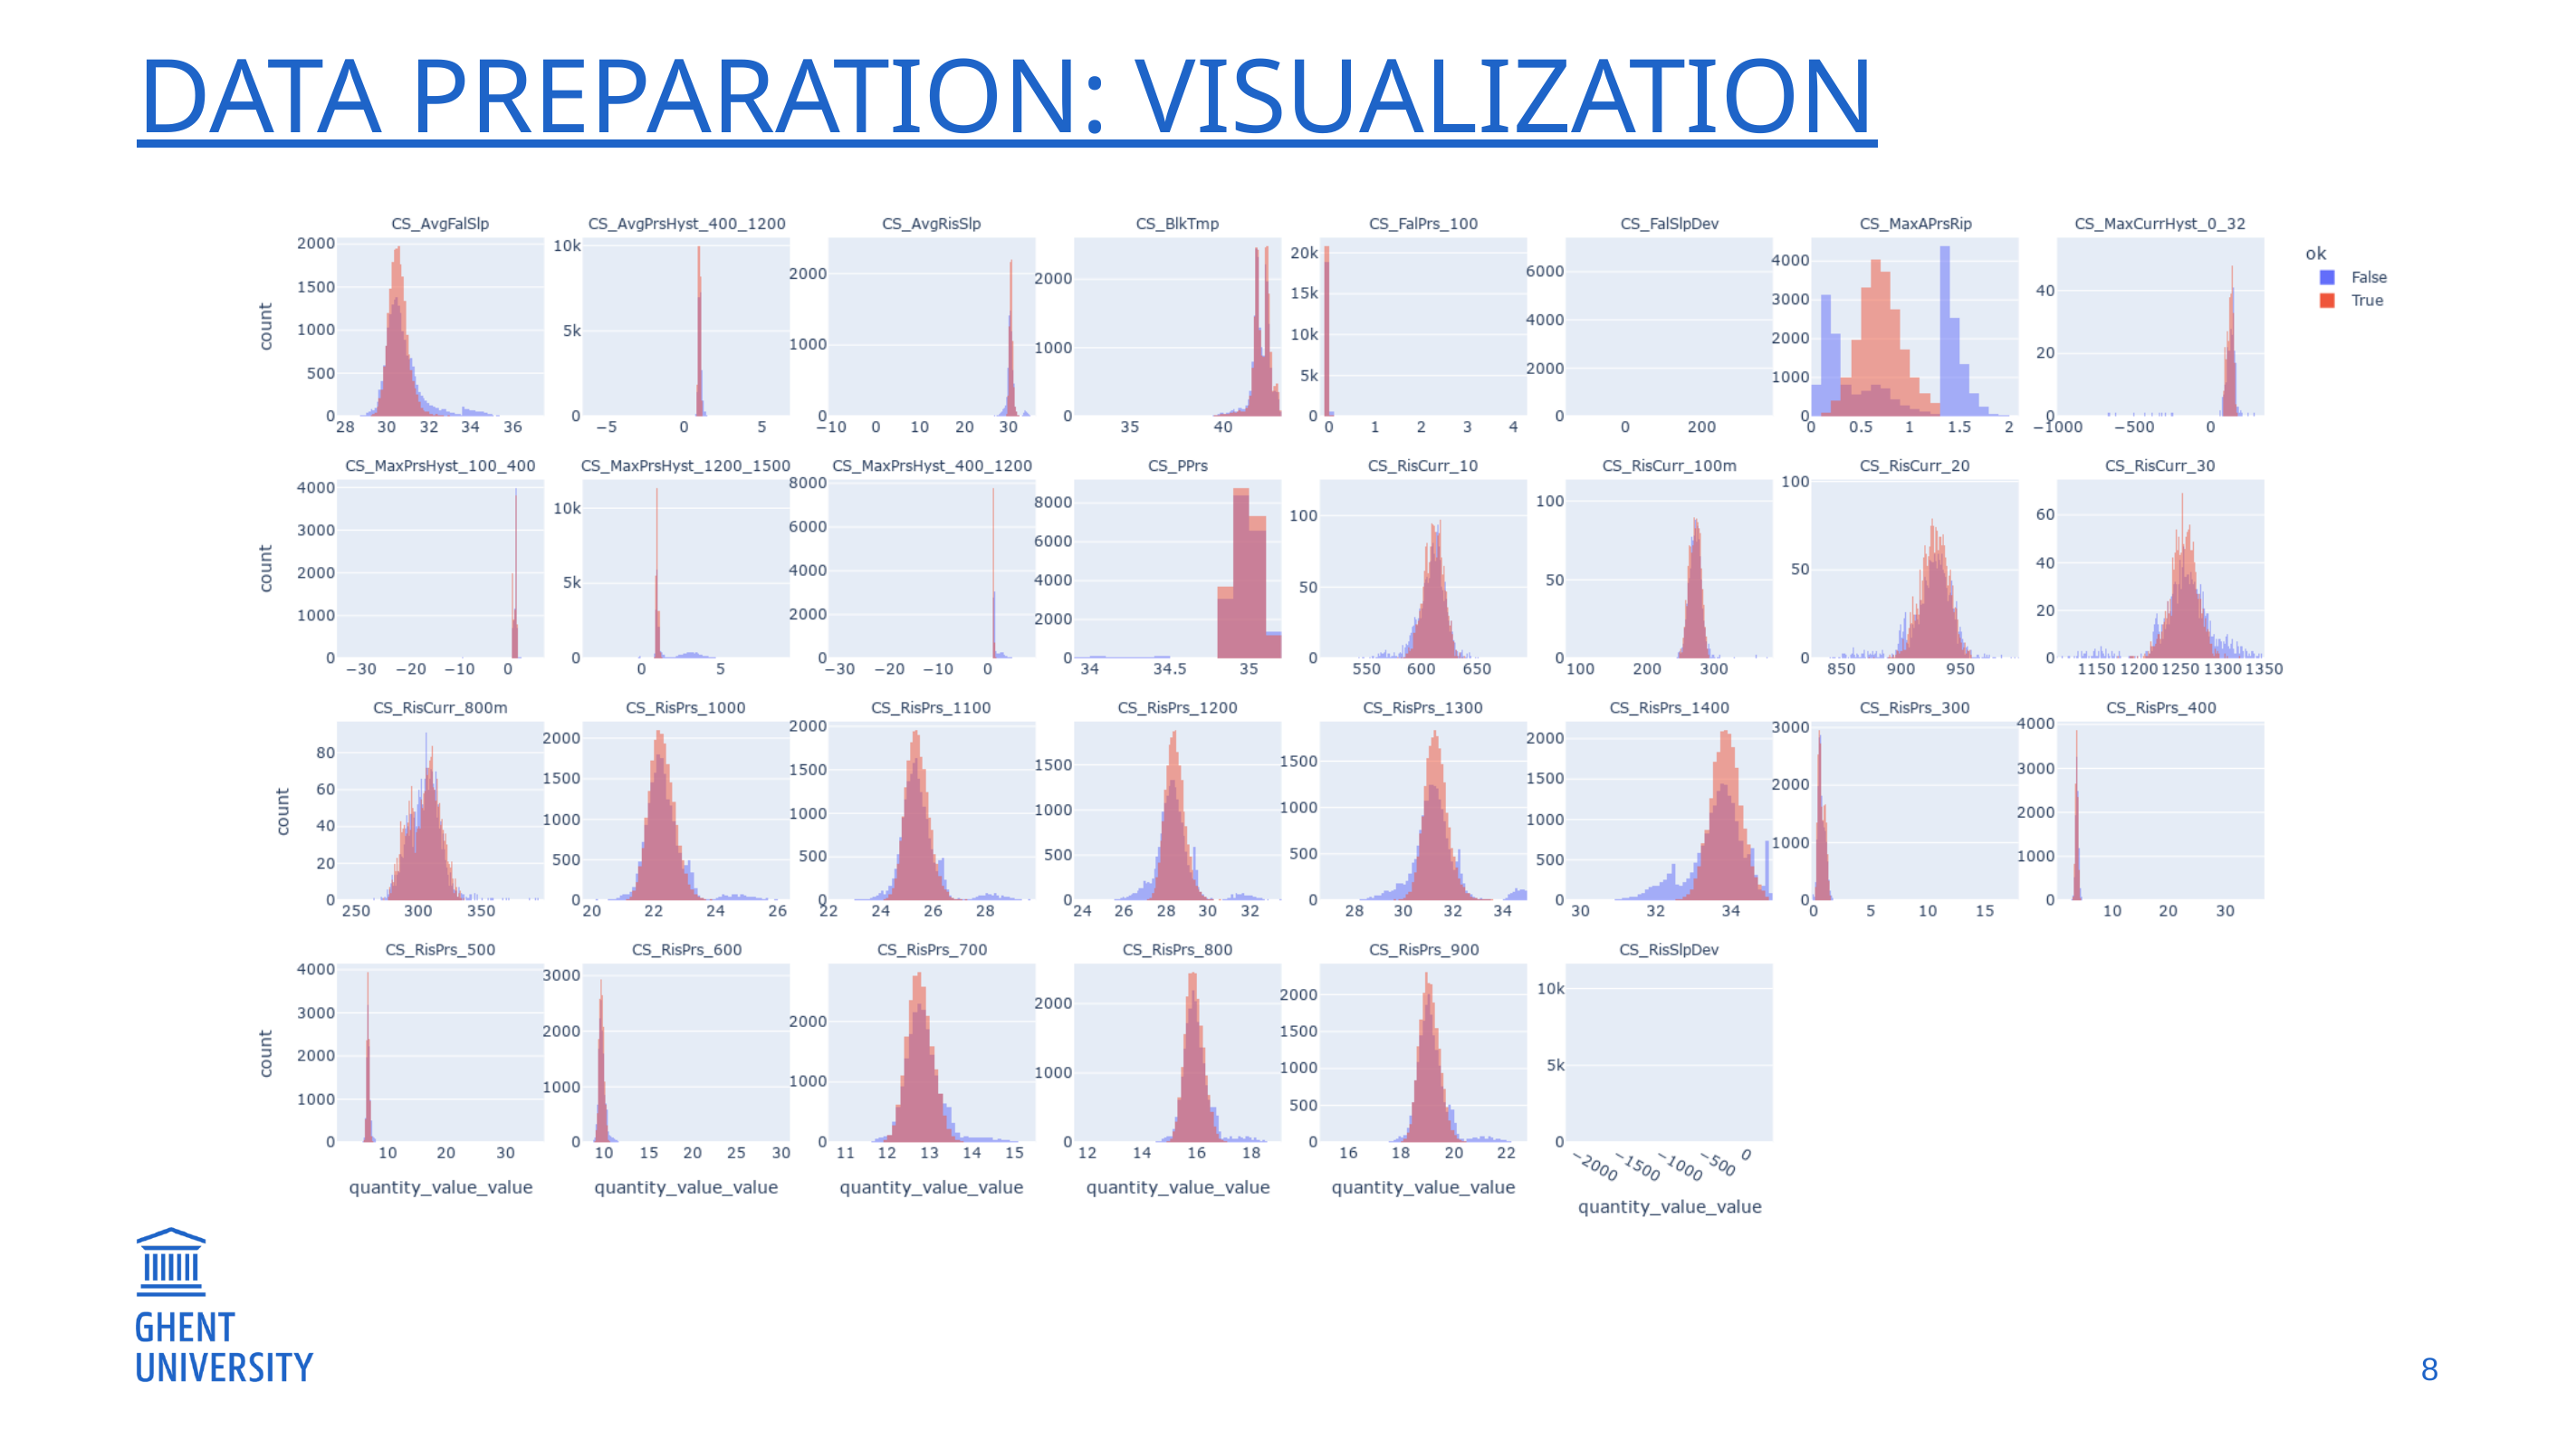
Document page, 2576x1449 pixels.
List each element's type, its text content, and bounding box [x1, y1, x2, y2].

title Data Preparation: VISUALIZATION [123, 37, 2456, 166]
picture [68, 165, 2407, 1449]
